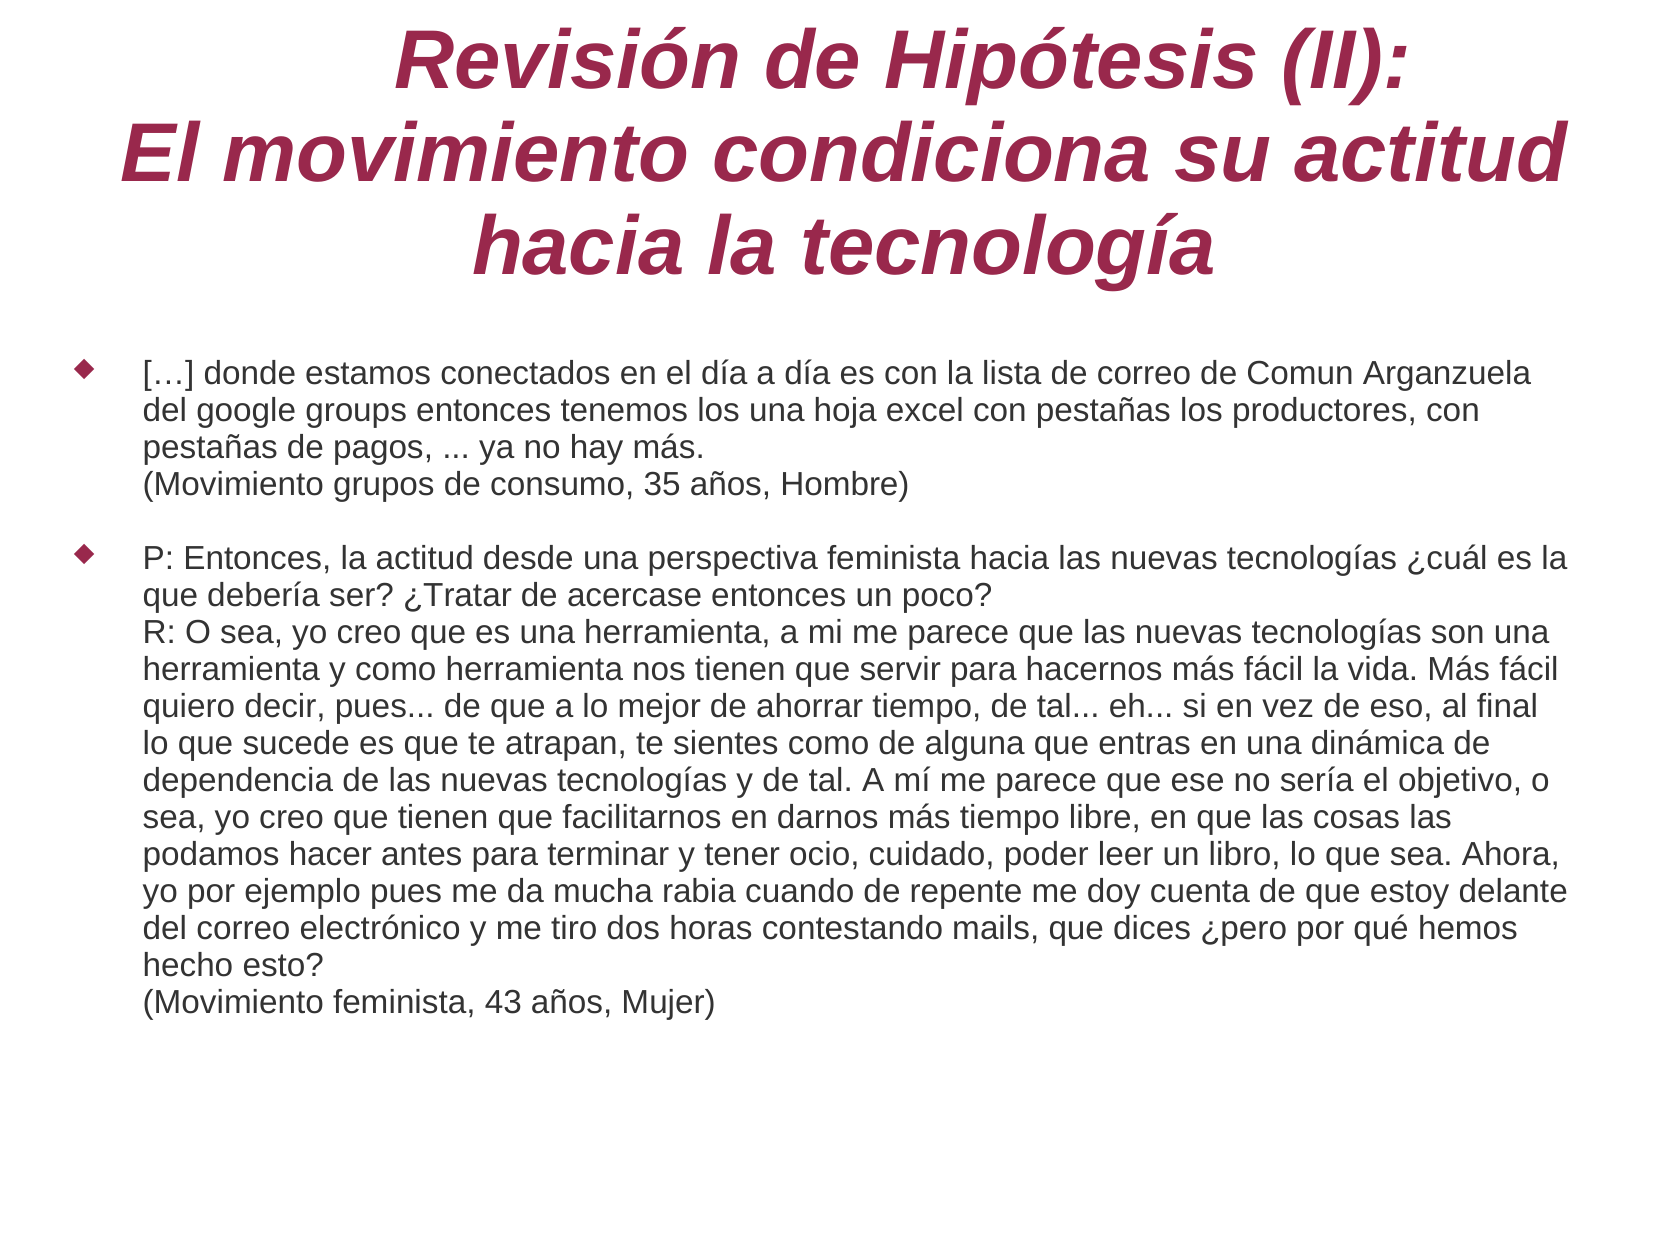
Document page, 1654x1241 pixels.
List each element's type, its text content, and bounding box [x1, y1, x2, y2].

list […] donde estamos conectados en el día a día es con la lista de correo de Comun Arganzuela del google groups entonces tenemos los una hoja excel con pestañas los productores, con pestañas de pagos, ... ya no hay más. (Movimiento grupos de consumo, 35 años, Hombre) P: Entonces, la actitud desde una perspectiva feminista hacia las nuevas tecnologías ¿cuál es la que debería ser? ¿Tratar de acercase entonces un poco? R: O sea, yo creo que es una herramienta, a mi me parece que las nuevas tecnologías son una herramienta y como herramienta nos tienen que servir para hacernos más fácil la vida. Más fácil quiero decir, pues... de que a lo mejor de ahorrar tiempo, de tal... eh... si en vez de eso, al final lo que sucede es que te atrapan, te sientes como de alguna que entras en una dinámica de dependencia de las nuevas tecnologías y de tal. A mí me parece que ese no sería el objetivo, o sea, yo creo que tienen que facilitarnos en darnos más tiempo libre, en que las cosas las podamos hacer antes para terminar y tener ocio, cuidado, poder leer un libro, lo que sea. Ahora, yo por ejemplo pues me da mucha rabia cuando de repente me doy cuenta de que estoy delante del correo electrónico y me tiro dos horas contestando mails, que dices ¿pero por qué hemos hecho esto? (Movimiento feminista, 43 años, Mujer) [60, 317, 1571, 1182]
title Revisión de Hipótesis (II): El movimiento condiciona su actitud hacia la tecnología [82, 13, 1571, 293]
